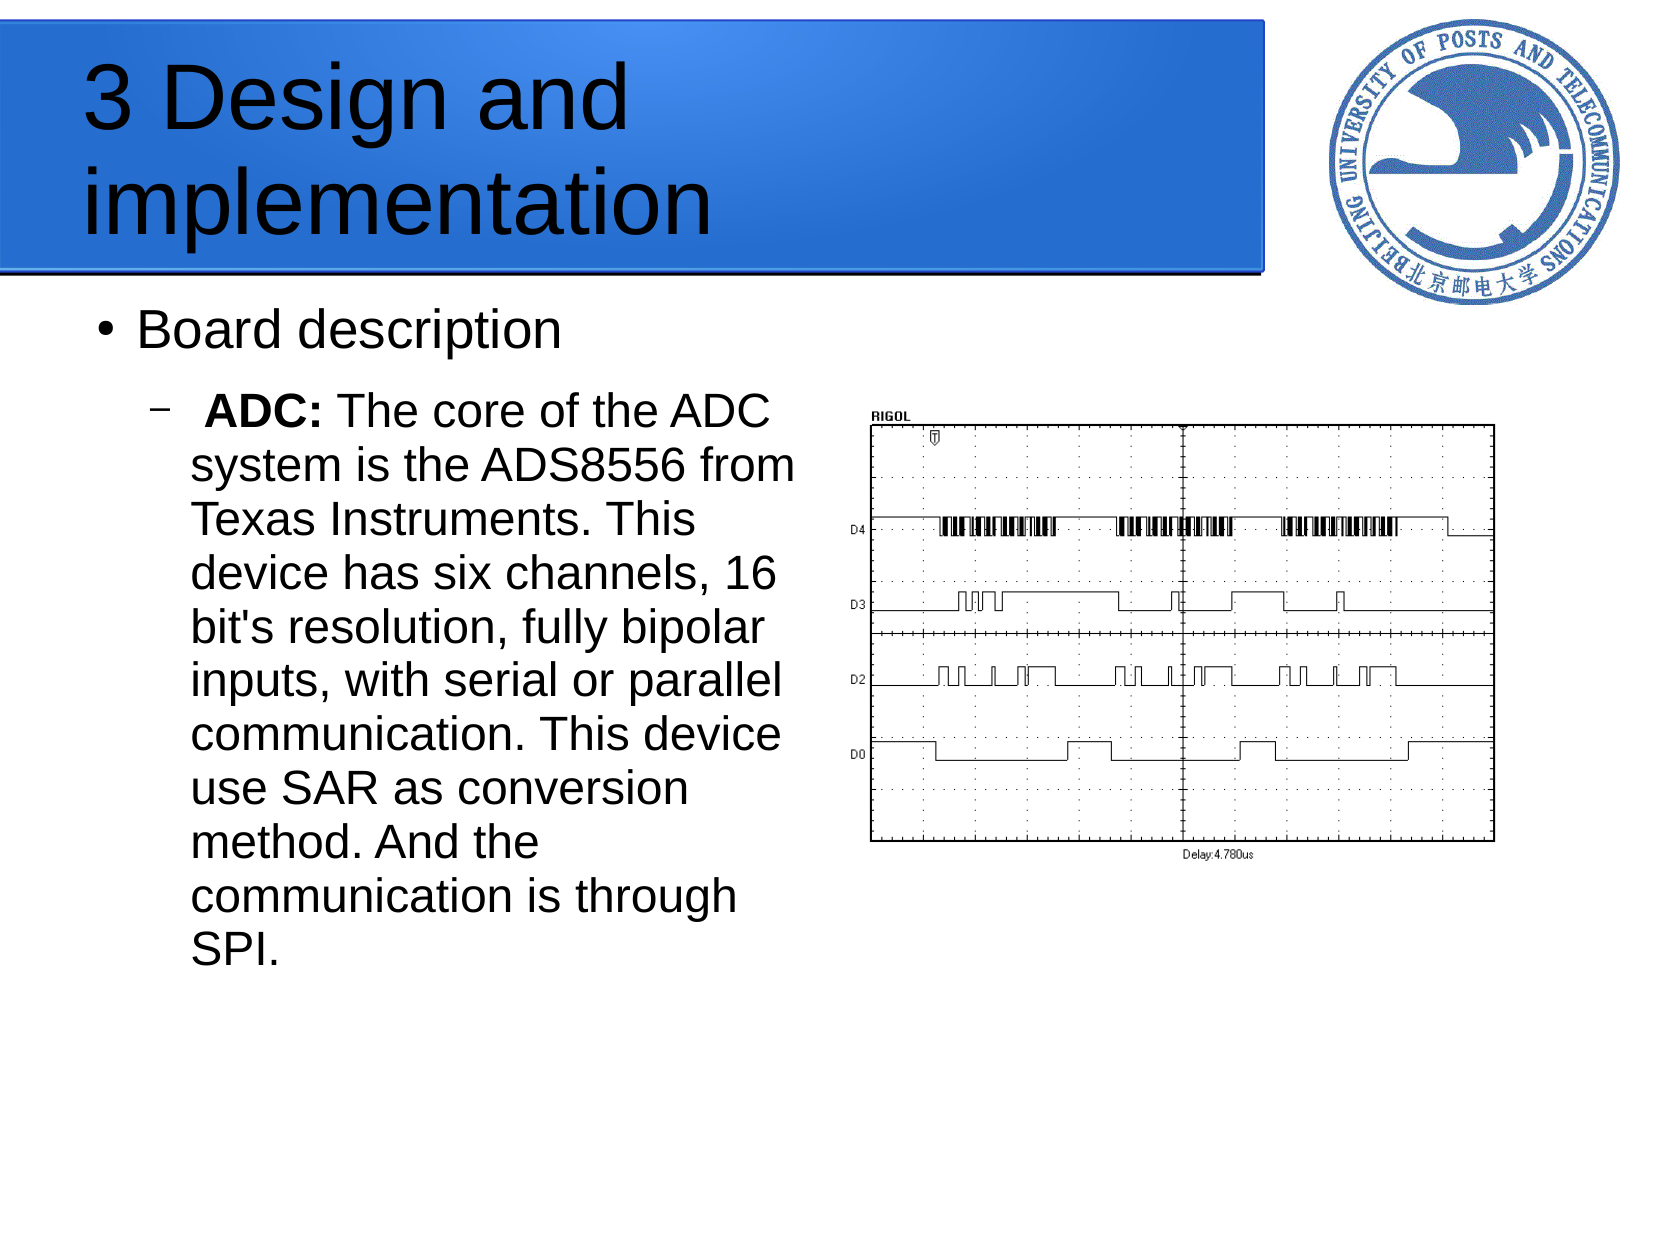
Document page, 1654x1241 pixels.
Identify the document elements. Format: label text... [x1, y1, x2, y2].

picture [1318, 15, 1635, 315]
list Board description ADC: The core of the ADC system is the ADS8556 from Texas Instruments. This device has six channels, 16 bit's resolution, fully bipolar inputs, with serial or parallel communication. This device use SAR as conversion method. And the communication is through SPI. [82, 299, 809, 1019]
picture [845, 399, 1572, 919]
title 3 Design and implementation [82, 45, 1235, 254]
